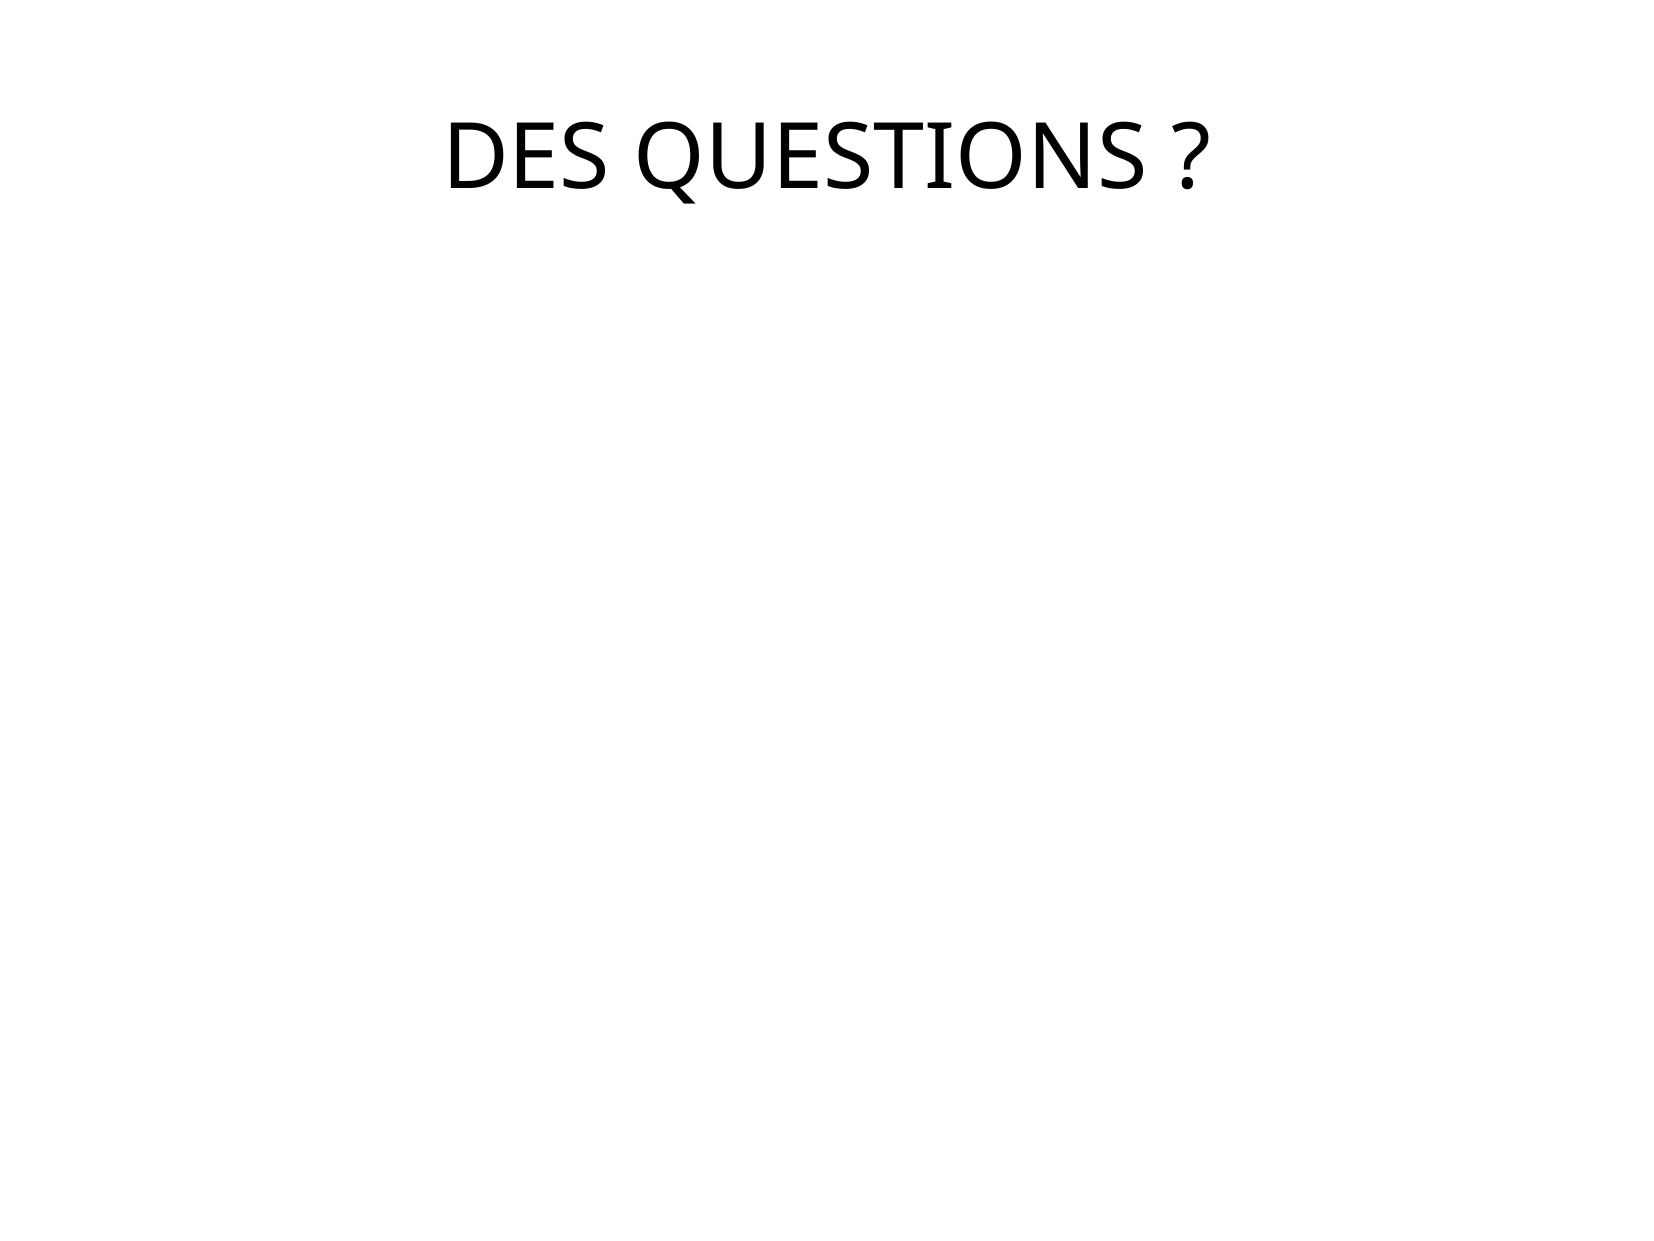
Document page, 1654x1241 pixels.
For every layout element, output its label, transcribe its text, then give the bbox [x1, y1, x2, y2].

title DES QUESTIONS ? [82, 49, 1571, 257]
